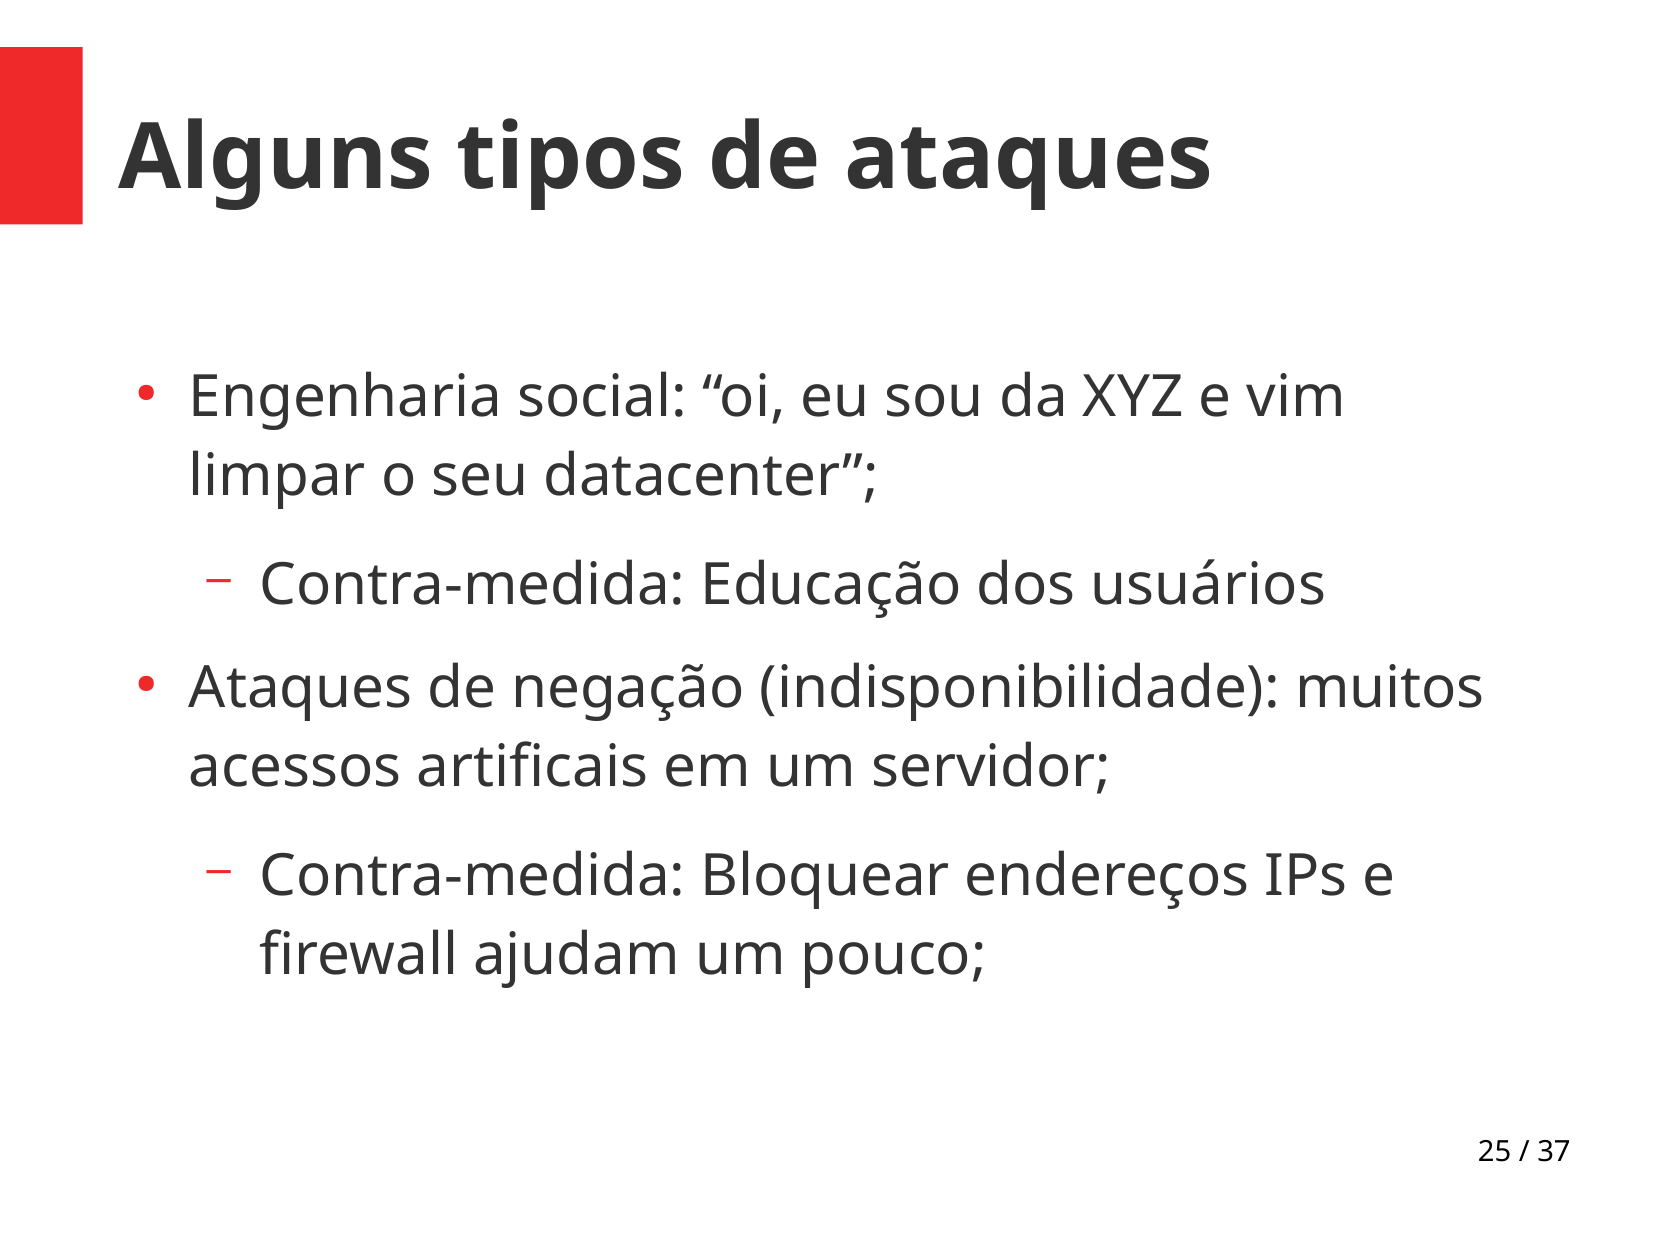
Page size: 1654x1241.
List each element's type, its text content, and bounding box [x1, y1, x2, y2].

list Engenharia social: “oi, eu sou da XYZ e vim limpar o seu datacenter”; Contra-medida: Educação dos usuários Ataques de negação (indisponibilidade): muitos acessos artificais em um servidor; Contra-medida: Bloquear endereços IPs e firewall ajudam um pouco; [118, 354, 1536, 1074]
title Alguns tipos de ataques [118, 49, 1571, 257]
